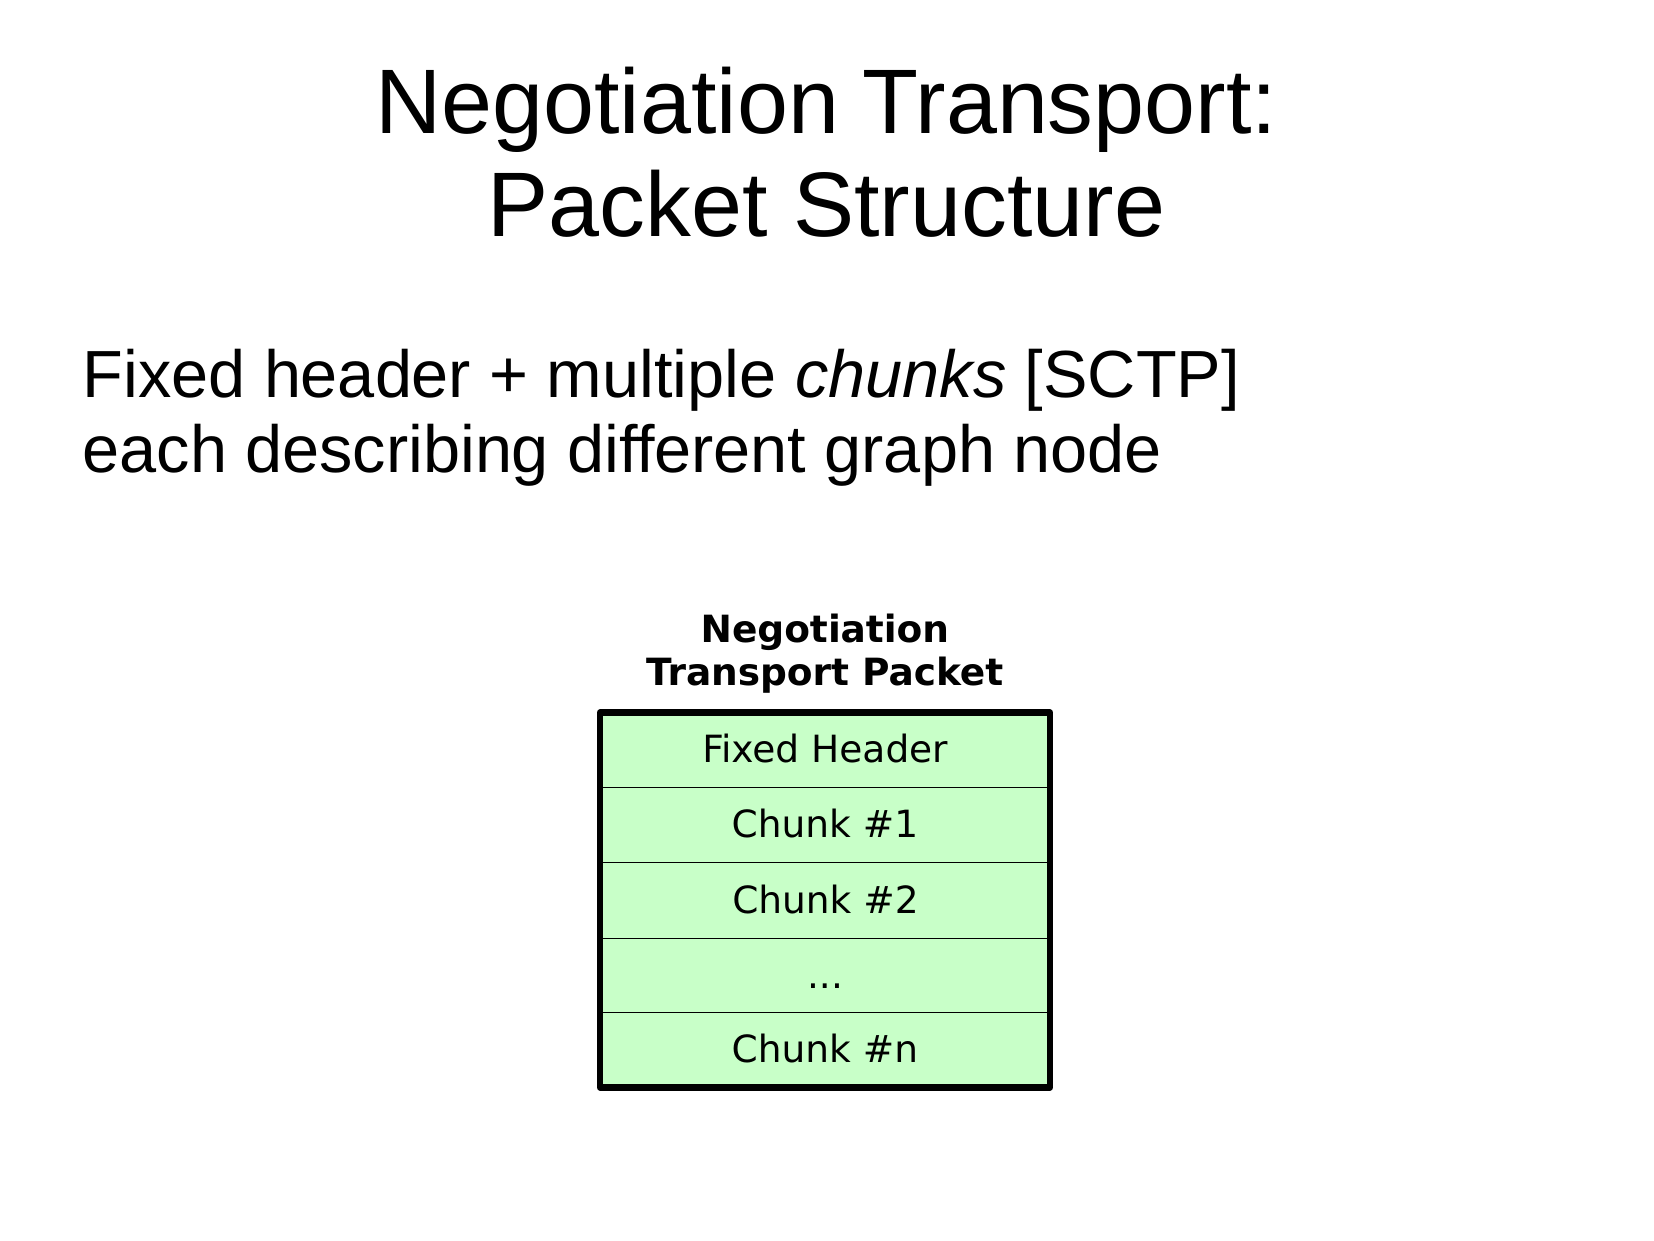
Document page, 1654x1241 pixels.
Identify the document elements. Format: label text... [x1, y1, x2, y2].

list Fixed header + multiple chunks [SCTP] each describing different graph node [82, 337, 1571, 1094]
title Negotiation Transport: Packet Structure [82, 49, 1571, 257]
